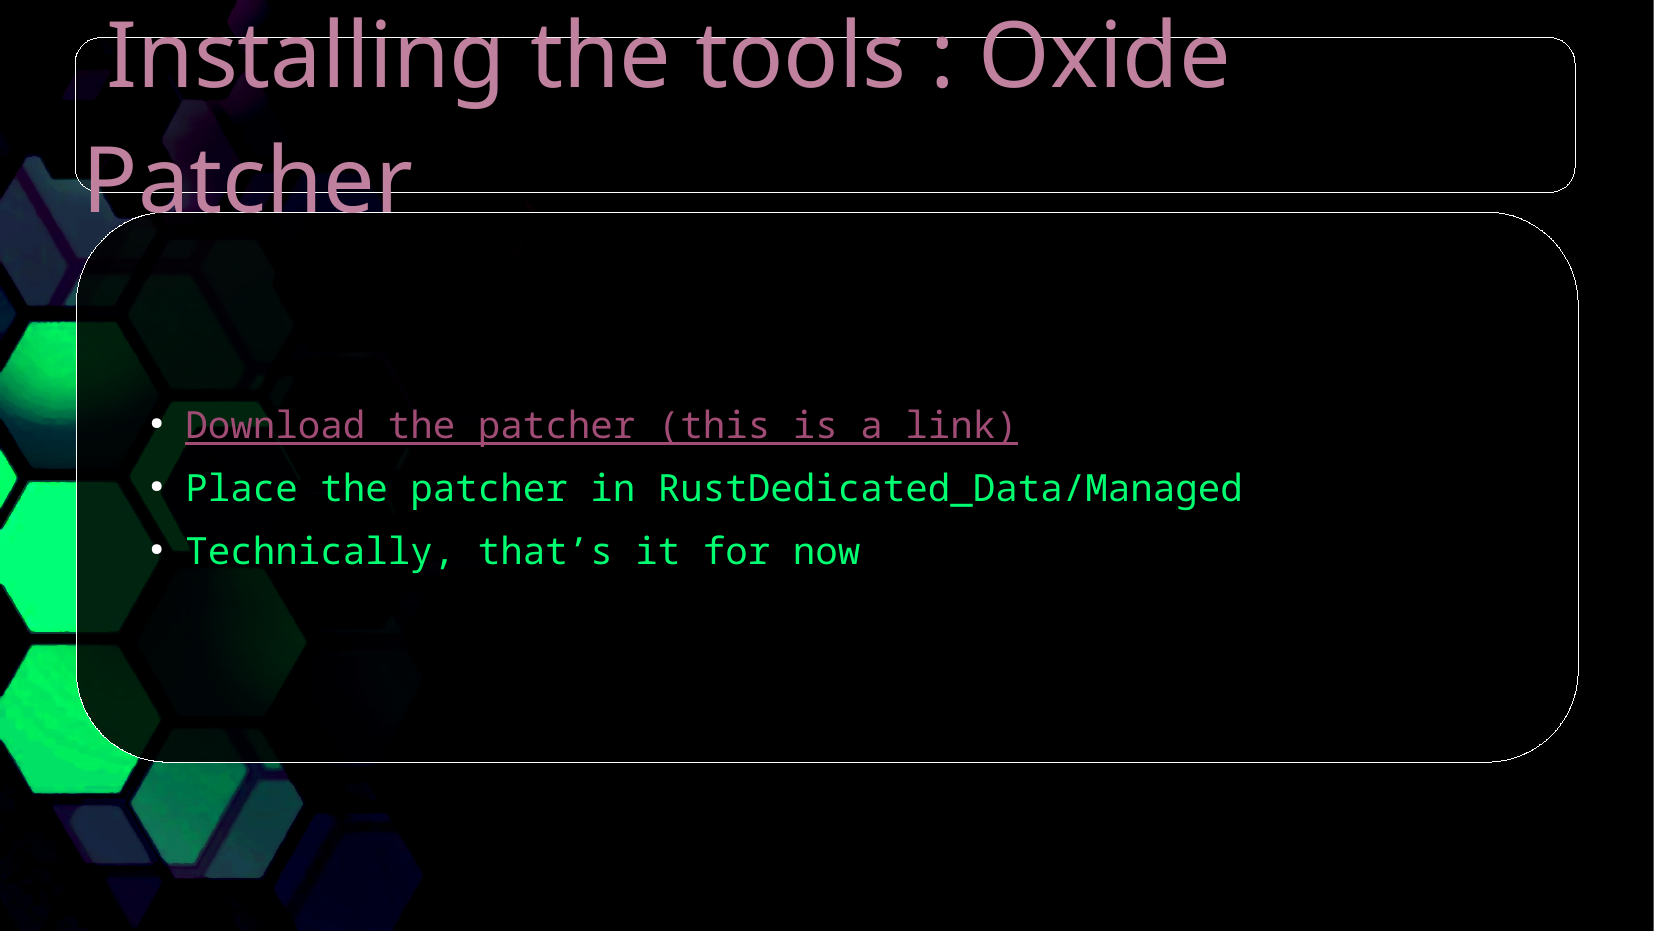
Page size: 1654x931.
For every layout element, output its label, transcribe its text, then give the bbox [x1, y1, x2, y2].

picture [0, 0, 1654, 931]
title Installing the tools : Oxide Patcher [82, 37, 1571, 193]
subtitle Download the patcher (this is a link) Place the patcher in RustDedicated_Data/Managed Technically, that’s it for now [150, 225, 1501, 751]
